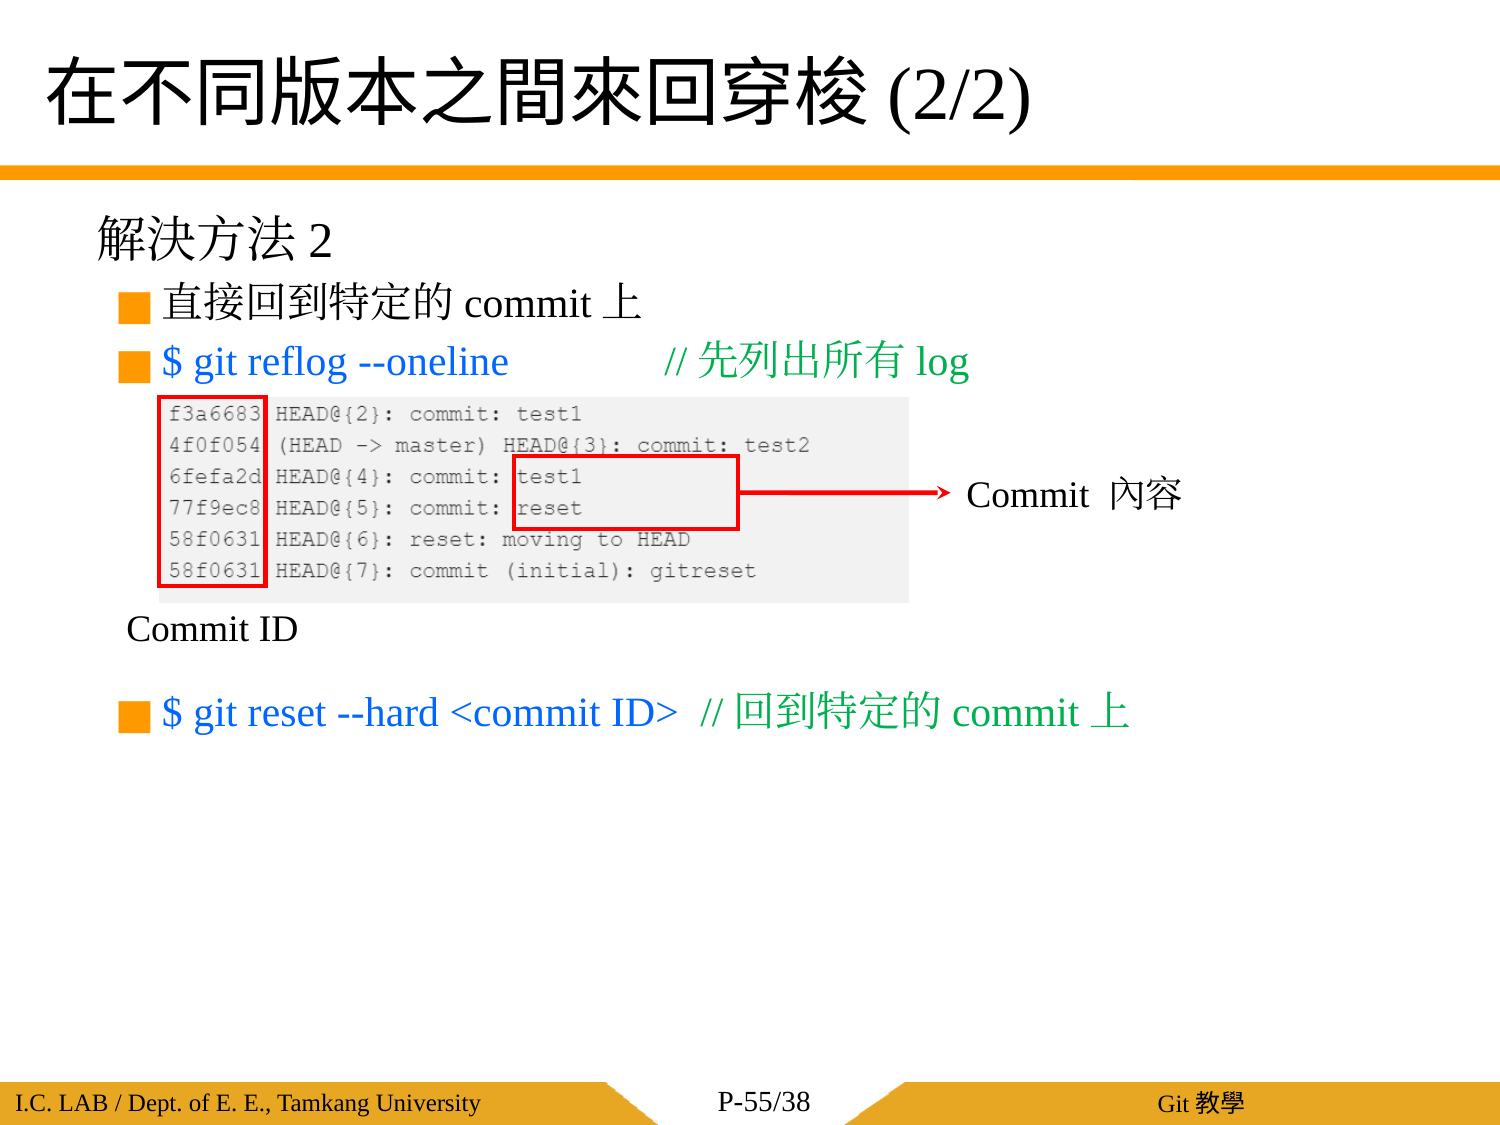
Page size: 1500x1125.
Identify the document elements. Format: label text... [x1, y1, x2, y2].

text_box Commit 內容 [950, 462, 1199, 523]
picture [516, 458, 736, 527]
picture [842, 1082, 1500, 1125]
picture [0, 1082, 658, 1125]
picture [161, 399, 263, 584]
title 在不同版本之間來回穿梭(2/2) [29, 19, 1459, 161]
list 解決方法2 直接回到特定的commit上 $ git reflog --oneline //先列出所有log $ git reset --hard <commit ID> //回到特定的commit上 [24, 200, 1463, 1074]
text_box Commit ID [88, 596, 337, 657]
picture [159, 397, 909, 603]
